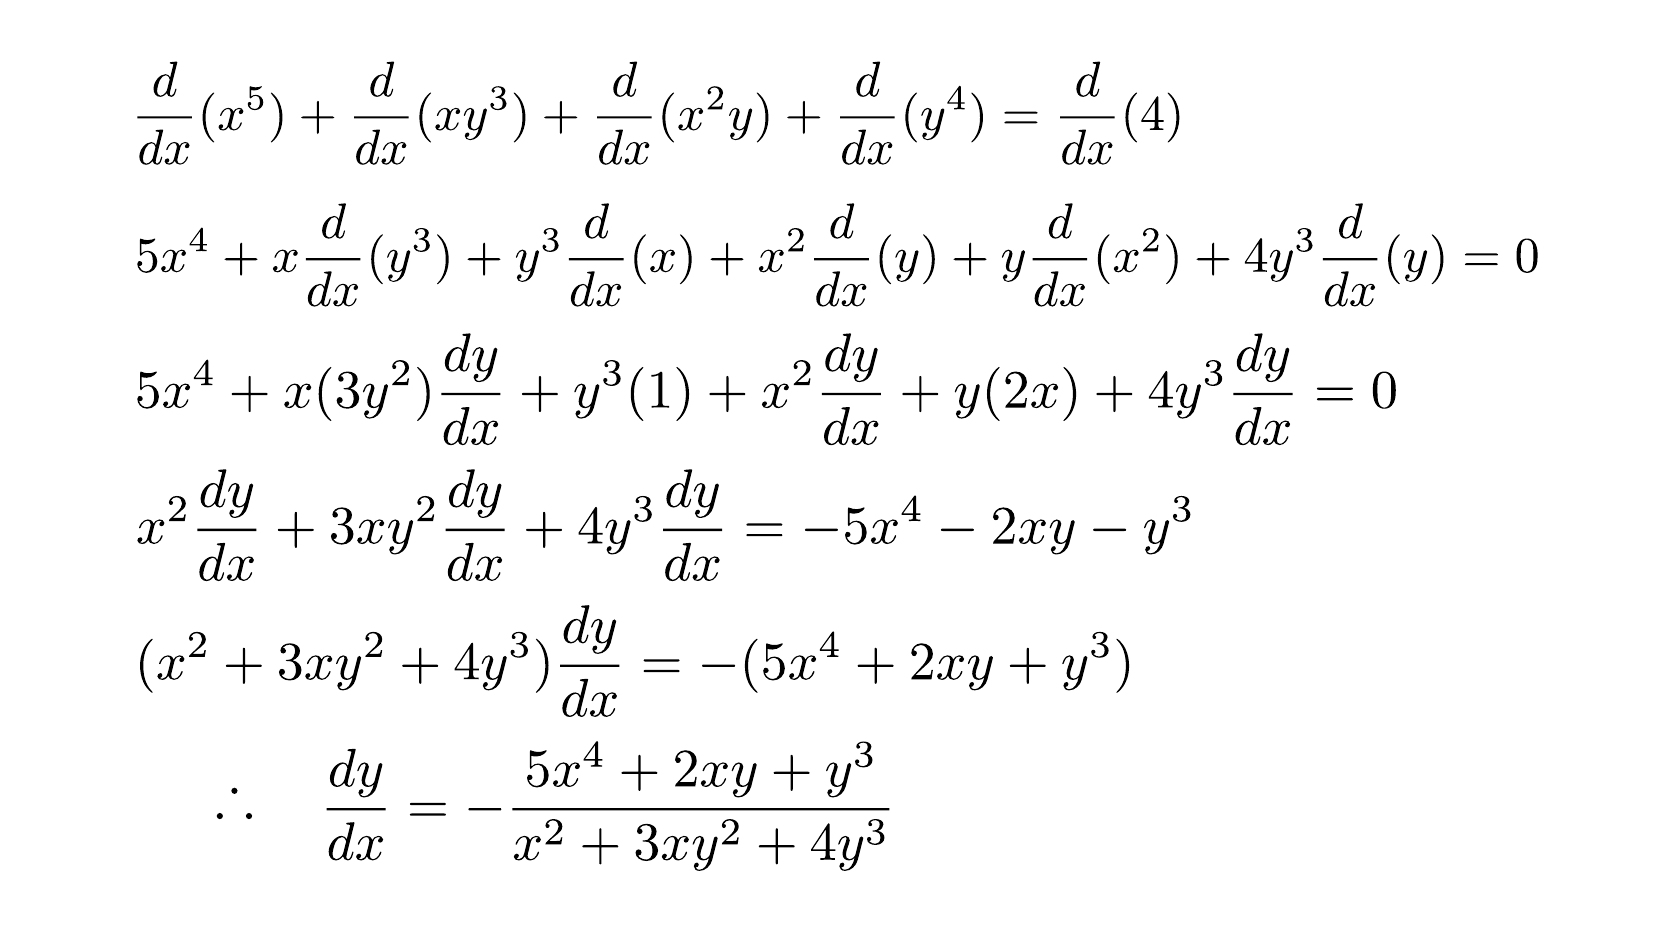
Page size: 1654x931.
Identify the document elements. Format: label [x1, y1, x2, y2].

title [47, 47, 1607, 910]
text_box [216, 787, 253, 820]
text_box [137, 203, 1538, 307]
text_box [137, 61, 1180, 165]
text_box [137, 469, 1191, 582]
text_box [137, 605, 1130, 717]
text_box [137, 333, 1396, 446]
text_box [326, 741, 890, 871]
